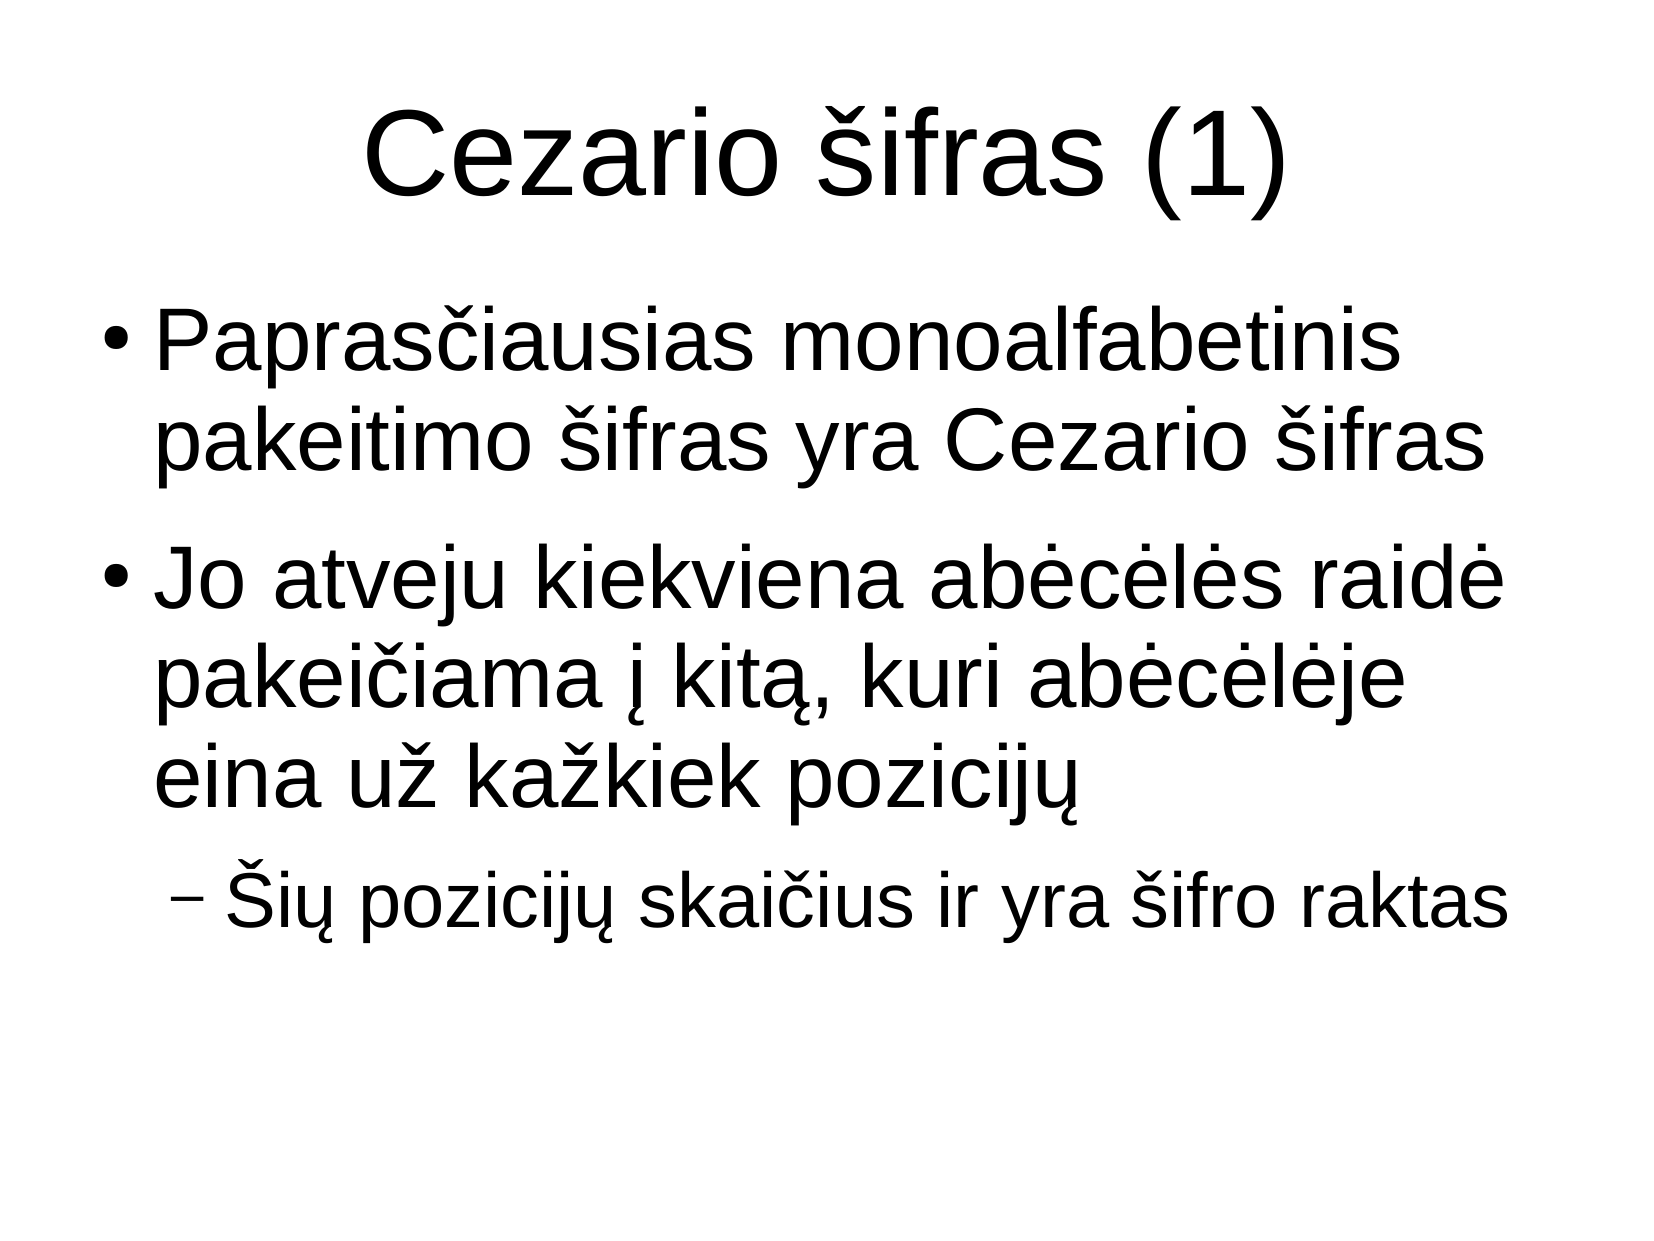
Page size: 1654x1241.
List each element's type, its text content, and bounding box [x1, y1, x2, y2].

list Paprasčiausias monoalfabetinis pakeitimo šifras yra Cezario šifras Jo atveju kiekviena abėcėlės raidė pakeičiama į kitą, kuri abėcėlėje eina už kažkiek pozicijų Šių pozicijų skaičius ir yra šifro raktas [82, 290, 1571, 1010]
title Cezario šifras (1) [82, 49, 1571, 257]
